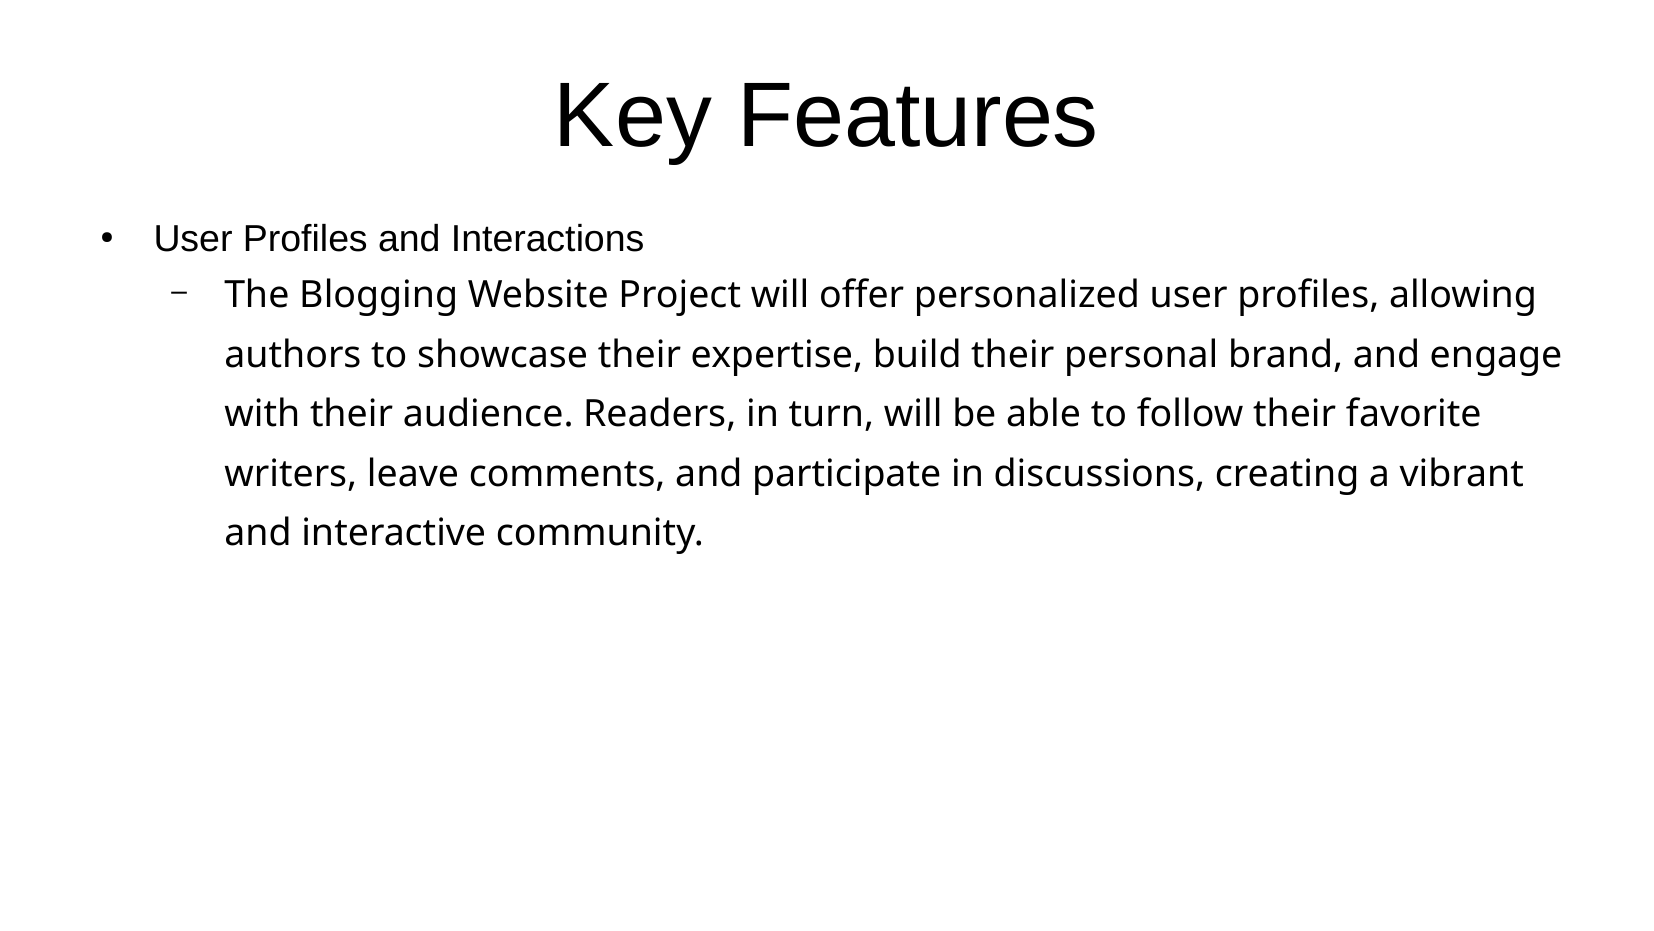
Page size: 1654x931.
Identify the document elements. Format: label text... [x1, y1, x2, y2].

title Key Features [82, 37, 1571, 193]
list User Profiles and Interactions The Blogging Website Project will offer personalized user profiles, allowing authors to showcase their expertise, build their personal brand, and engage with their audience. Readers, in turn, will be able to follow their favorite writers, leave comments, and participate in discussions, creating a vibrant and interactive community. [82, 217, 1571, 758]
